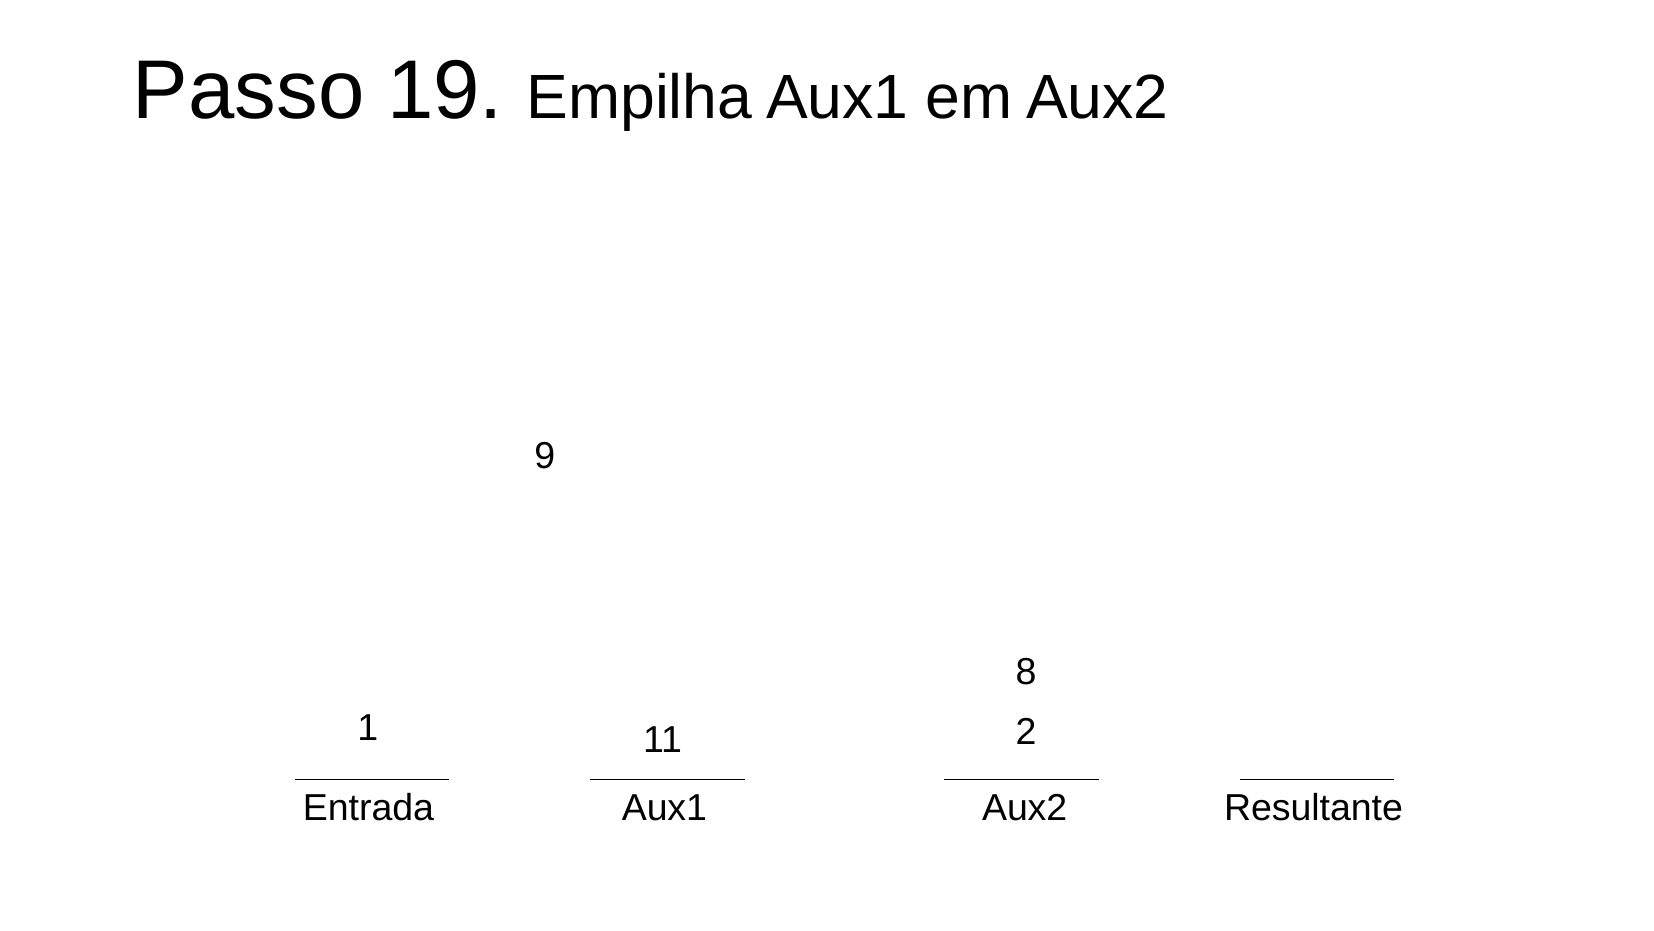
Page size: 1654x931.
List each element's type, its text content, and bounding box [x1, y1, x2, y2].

text_box 9 [519, 427, 571, 485]
text_box 2 [1000, 702, 1052, 760]
text_box Resultante [1209, 779, 1418, 837]
text_box Entrada [288, 779, 449, 837]
text_box Aux1 [607, 780, 723, 837]
text_box Aux2 [967, 780, 1083, 837]
text_box 11 [628, 710, 697, 768]
text_box 8 [1000, 643, 1052, 701]
text_box 1 [342, 699, 393, 756]
text_box Passo 19. Empilha Aux1 em Aux2 [118, 35, 1583, 353]
